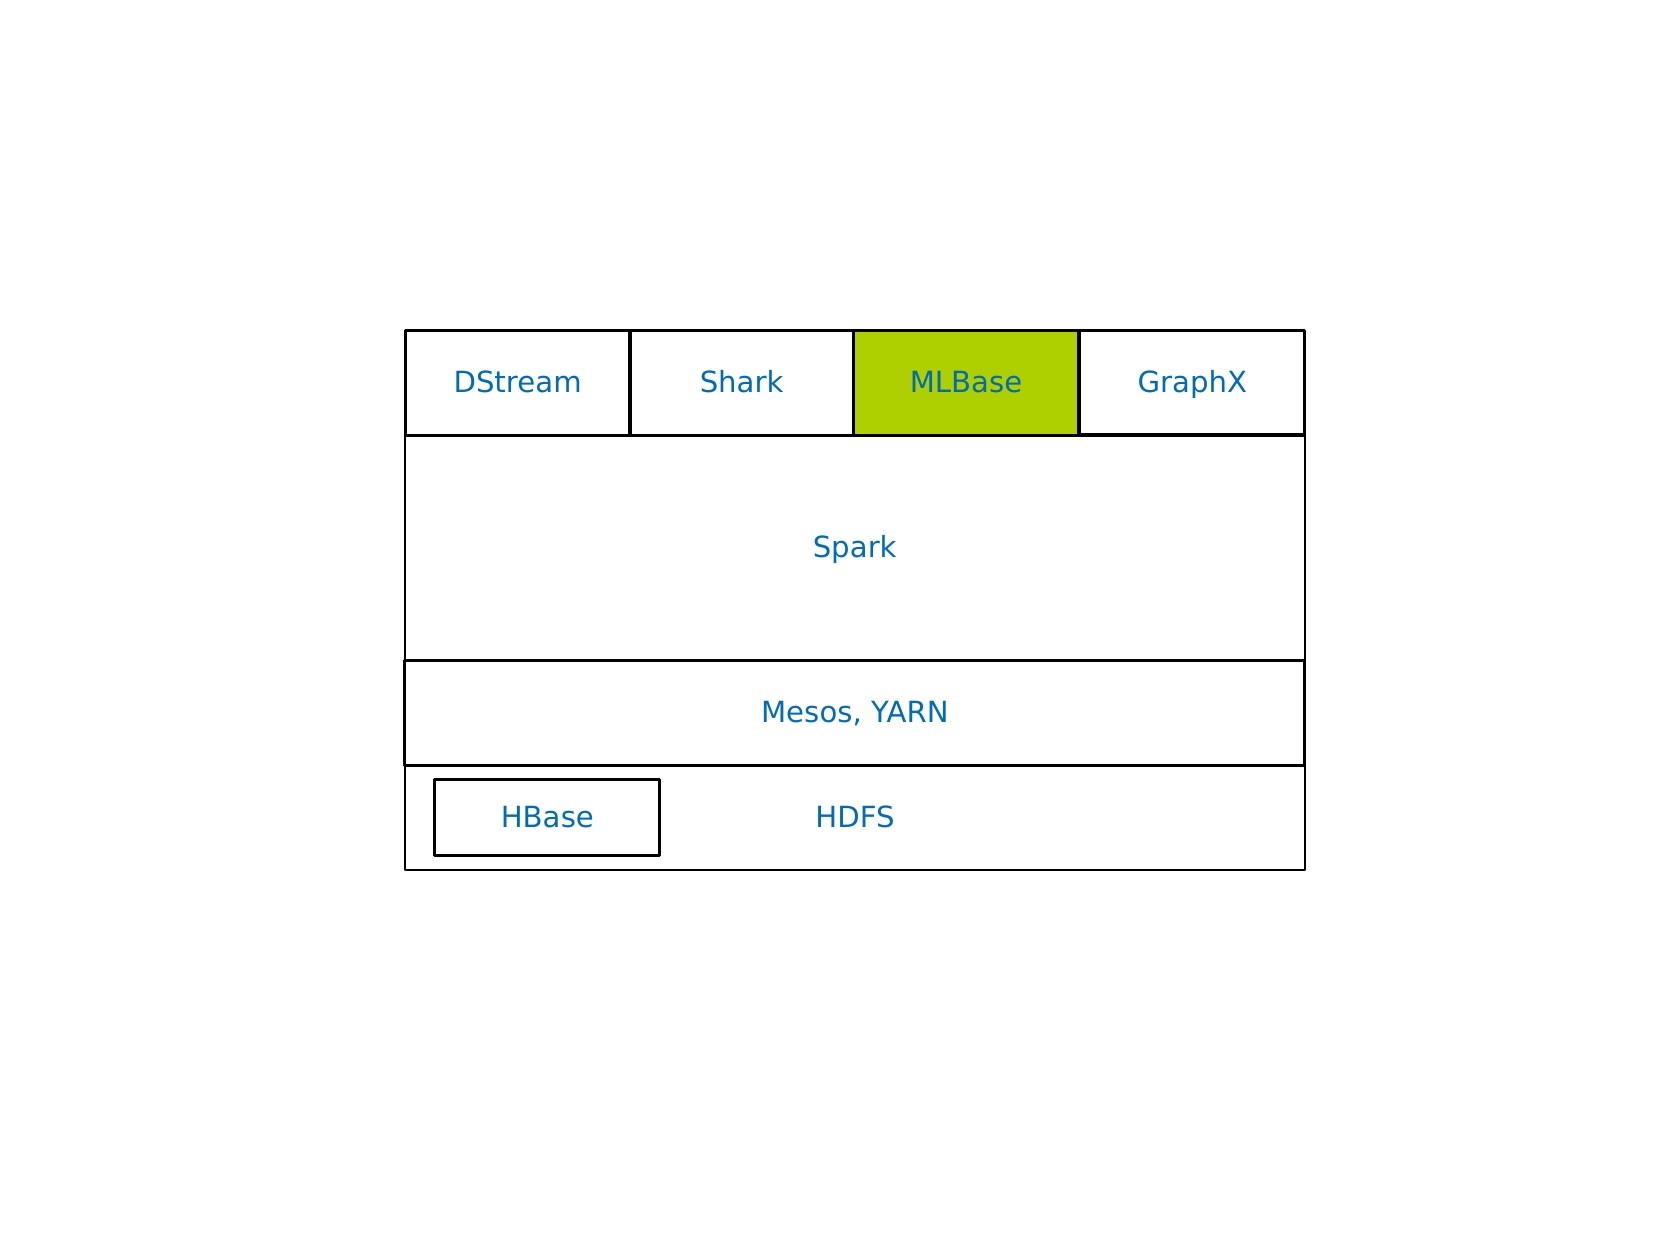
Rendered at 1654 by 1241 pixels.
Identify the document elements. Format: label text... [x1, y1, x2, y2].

text_box Mesos, YARN [404, 660, 1305, 766]
text_box HDFS [405, 765, 1306, 871]
text_box MLBase [853, 330, 1079, 436]
text_box HBase [434, 779, 660, 856]
text_box DStream [405, 330, 631, 436]
text_box Spark [405, 435, 1306, 661]
text_box Shark [631, 330, 853, 436]
text_box GraphX [1079, 330, 1305, 435]
